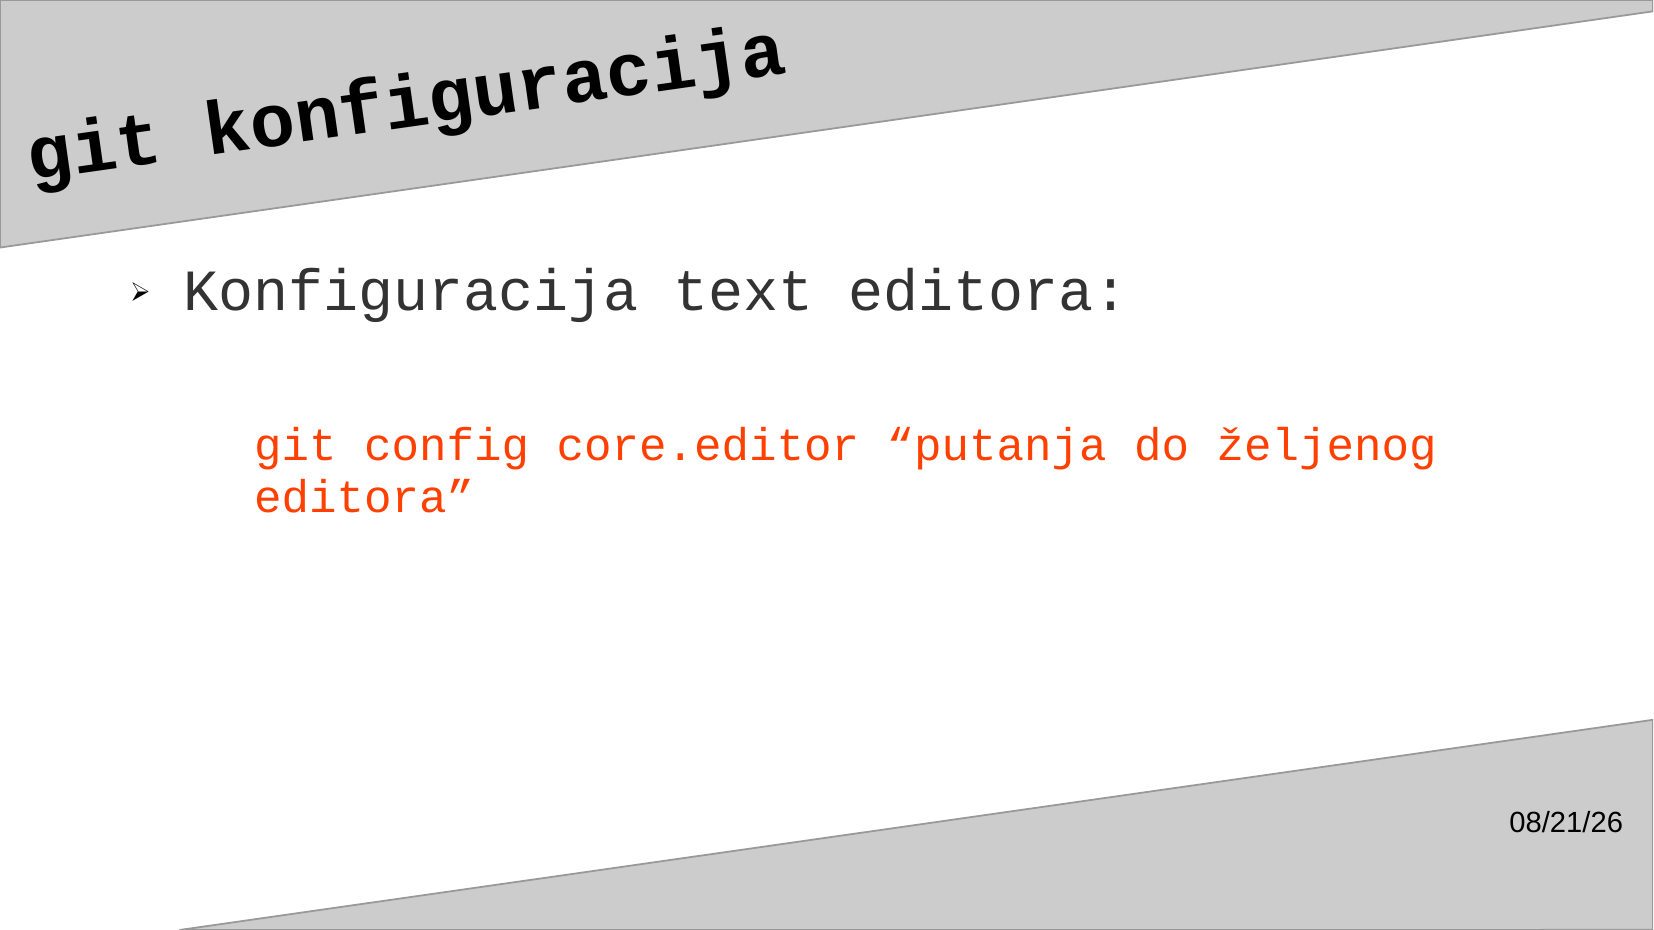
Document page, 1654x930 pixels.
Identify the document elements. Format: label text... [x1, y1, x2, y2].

title git konfiguracija [16, 0, 1501, 239]
list Konfiguracija text editora: git config core.editor “putanja do željenog editora” [112, 262, 1493, 840]
